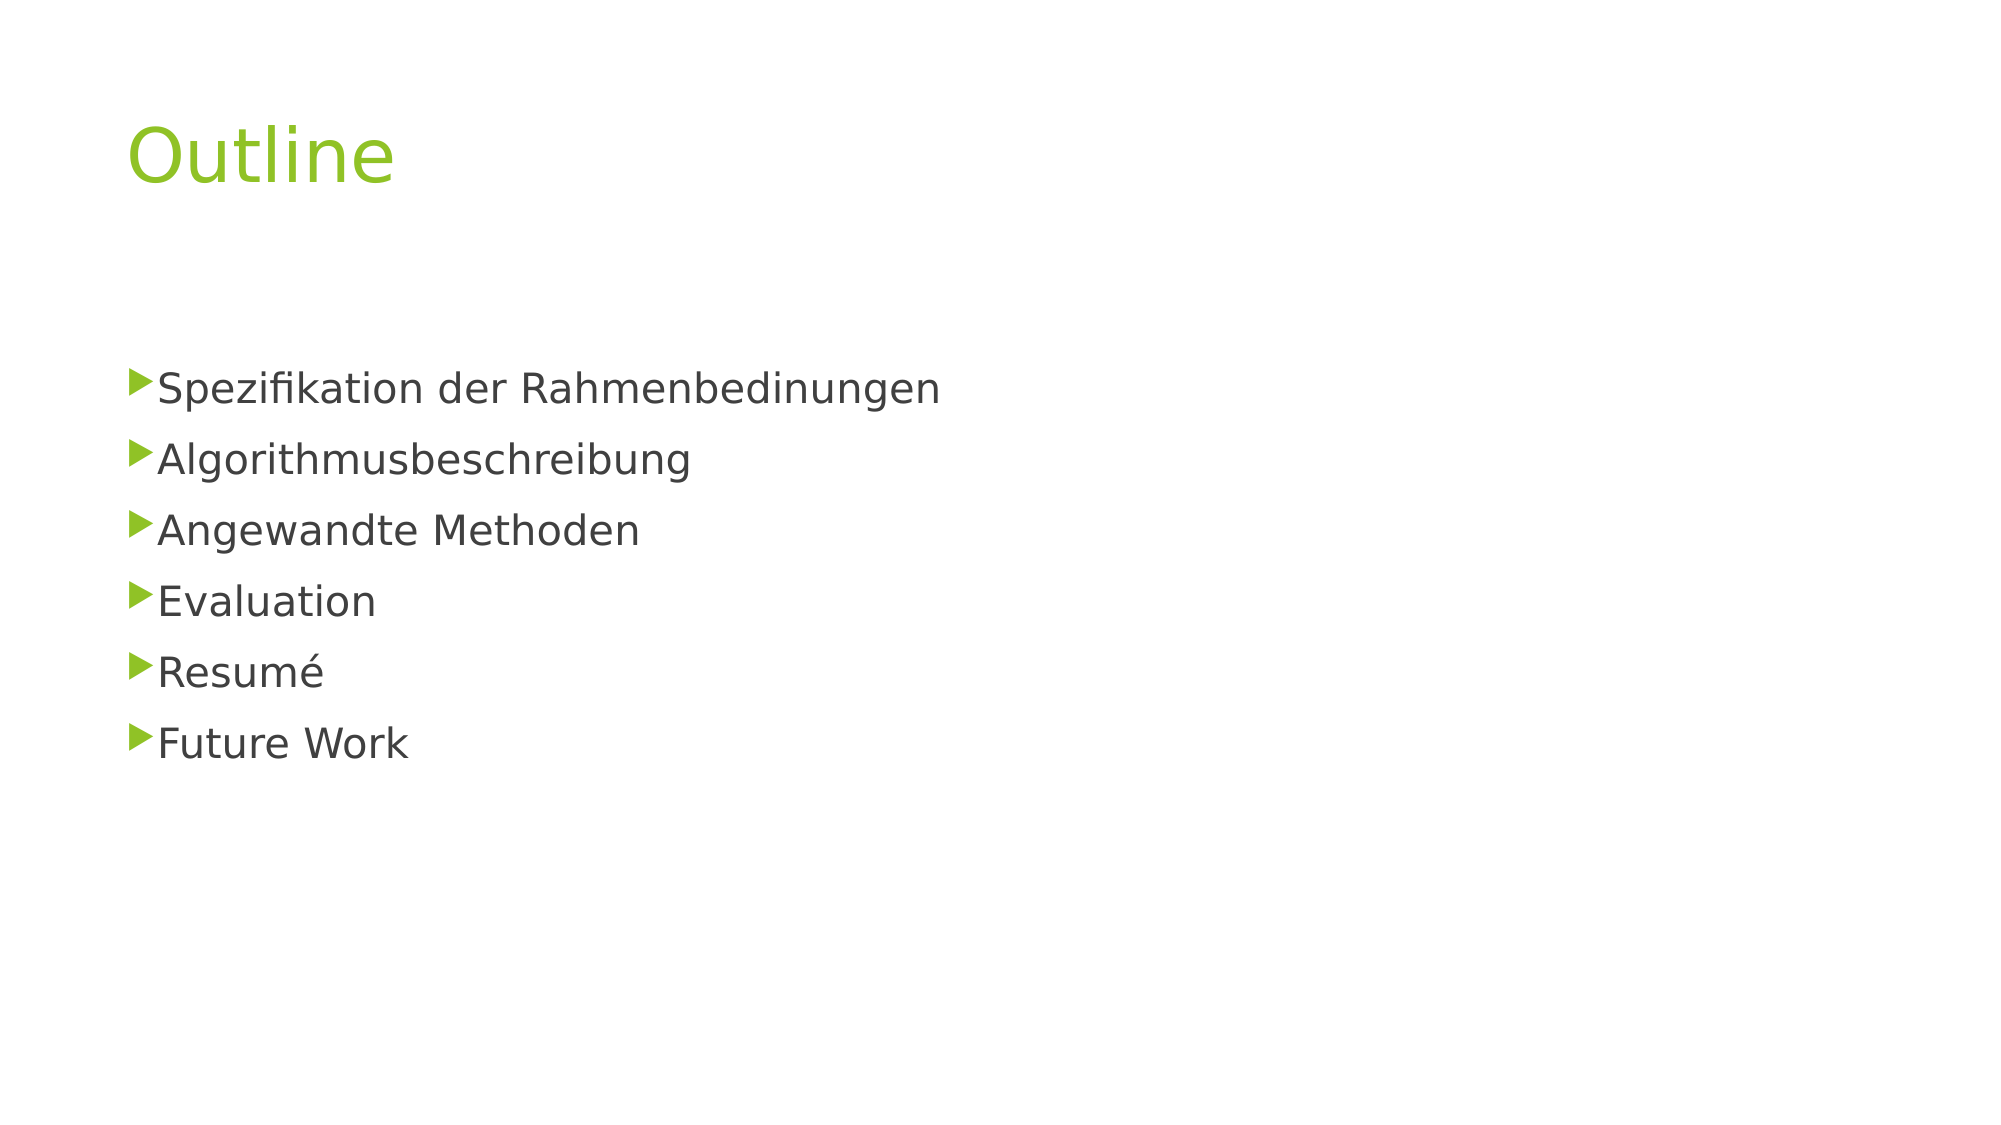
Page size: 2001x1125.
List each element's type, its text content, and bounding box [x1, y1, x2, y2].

title Outline [111, 99, 1522, 317]
list Spezifikation der Rahmenbedinungen Algorithmusbeschreibung Angewandte Methoden Evaluation Resumé Future Work [111, 354, 1522, 992]
